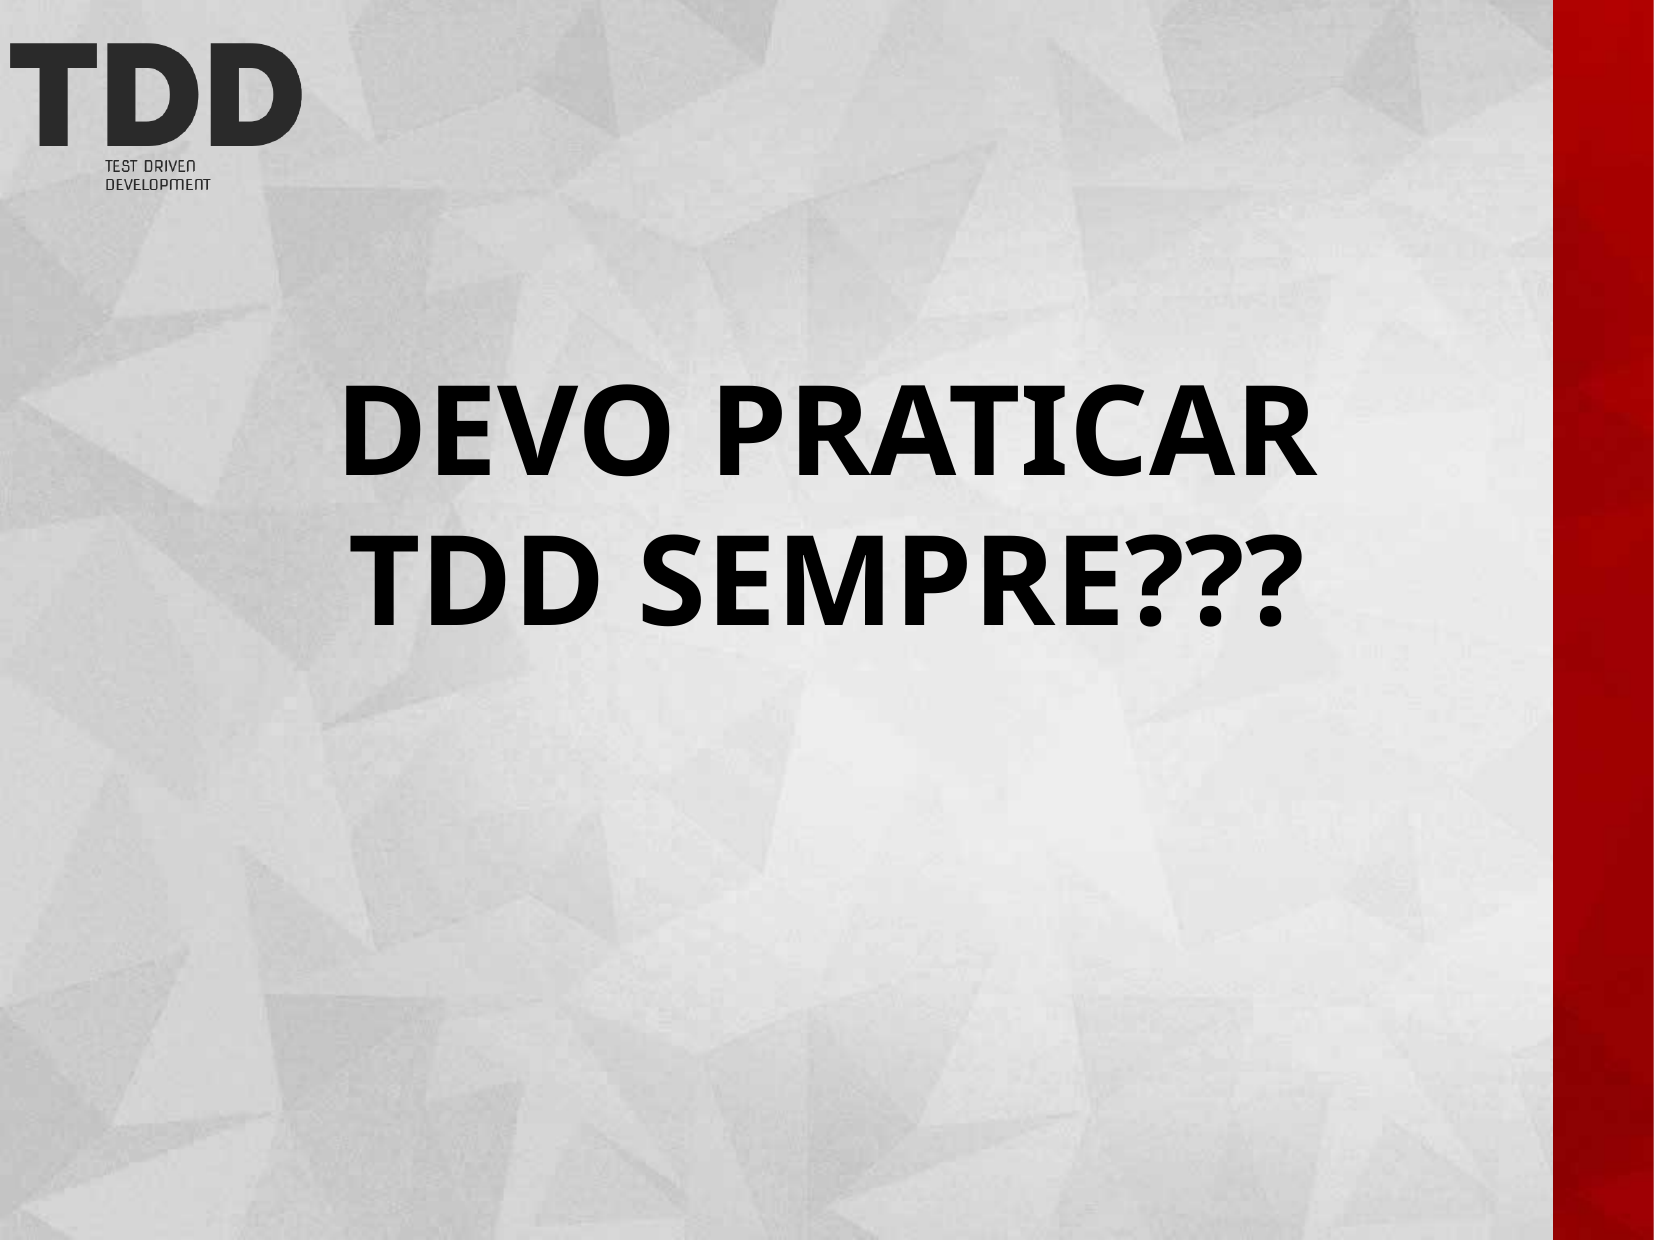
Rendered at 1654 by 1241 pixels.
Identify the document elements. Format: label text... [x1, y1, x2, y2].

text_box DEVO PRATICAR TDD SEMPRE??? [277, 342, 1376, 748]
picture [0, 0, 1654, 1241]
